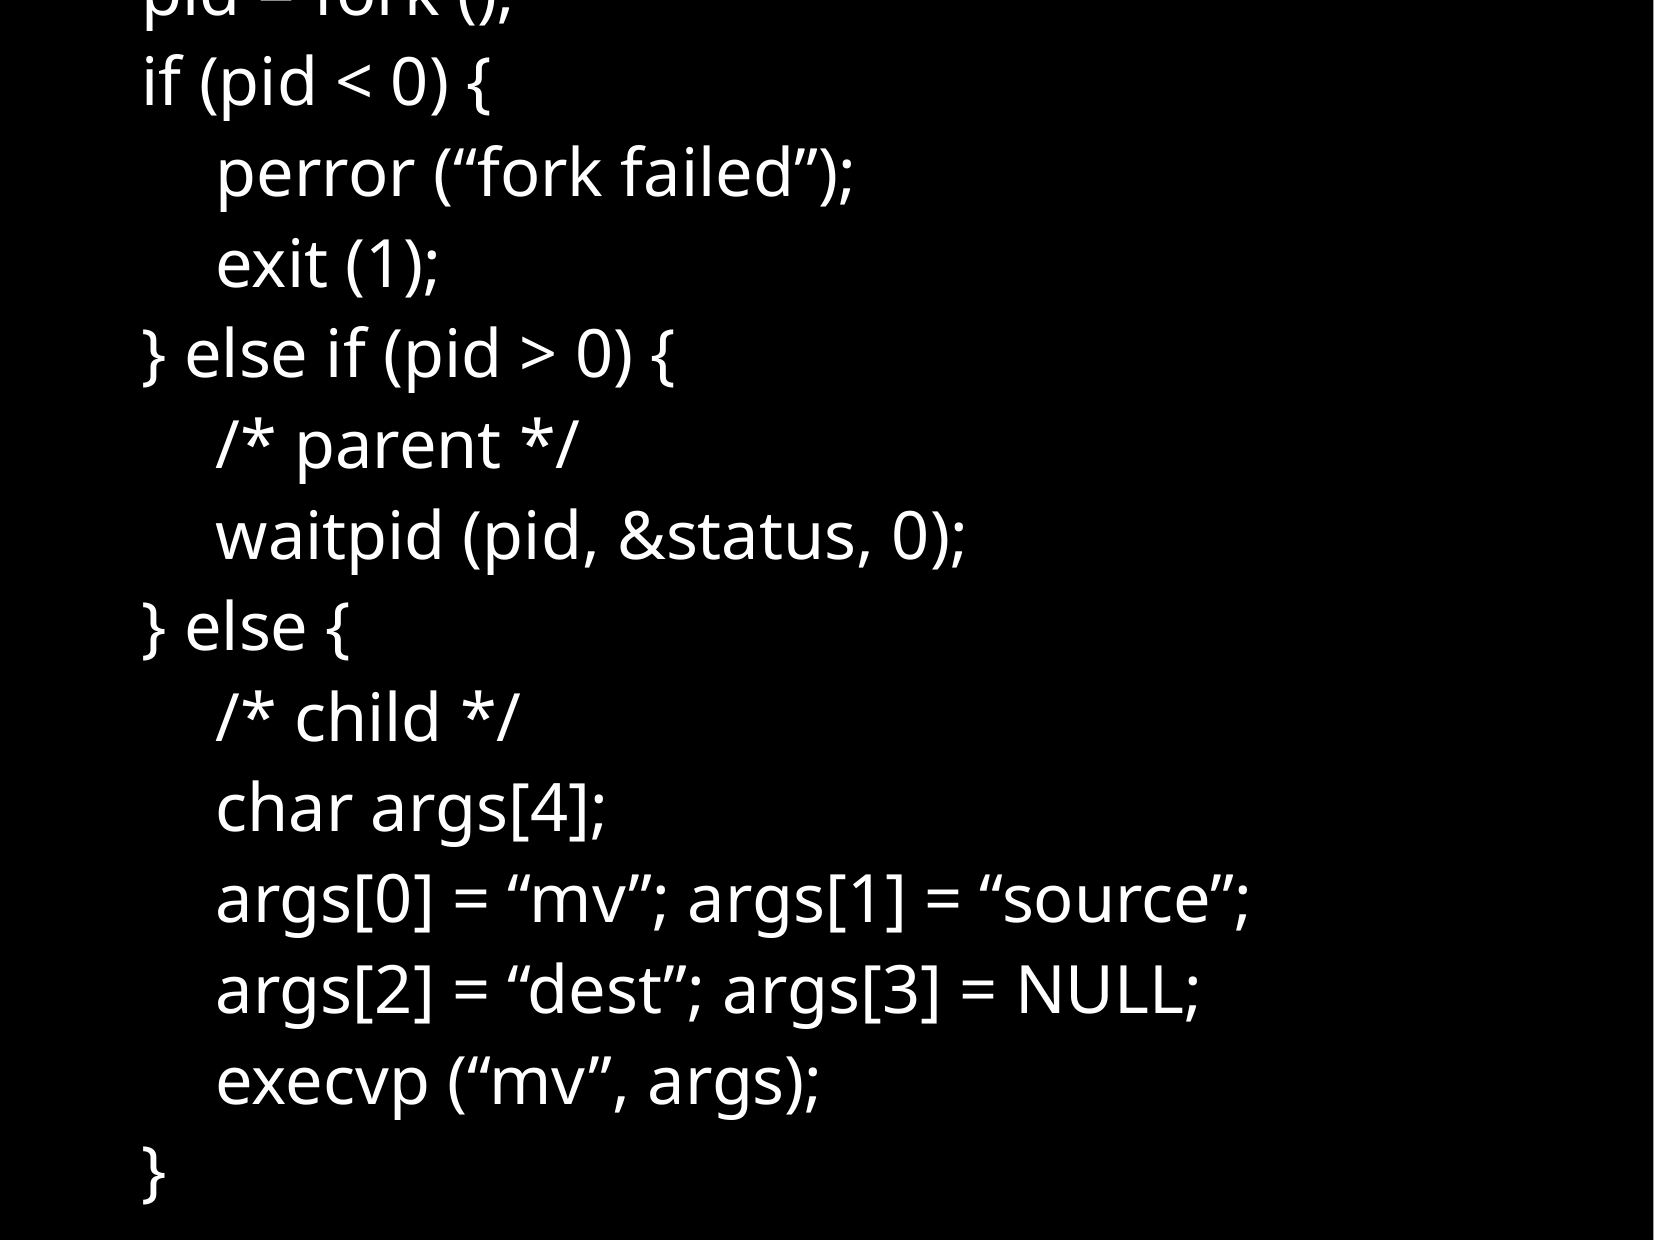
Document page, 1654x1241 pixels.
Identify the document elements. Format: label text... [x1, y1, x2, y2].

subtitle pid = fork (); if (pid < 0) { perror (“fork failed”); exit (1); } else if (pid > 0) { /* parent */ waitpid (pid, &status, 0); } else { /* child */ char args[4]; args[0] = “mv”; args[1] = “source”; args[2] = “dest”; args[3] = NULL; execvp (“mv”, args); } [82, 55, 1571, 1103]
